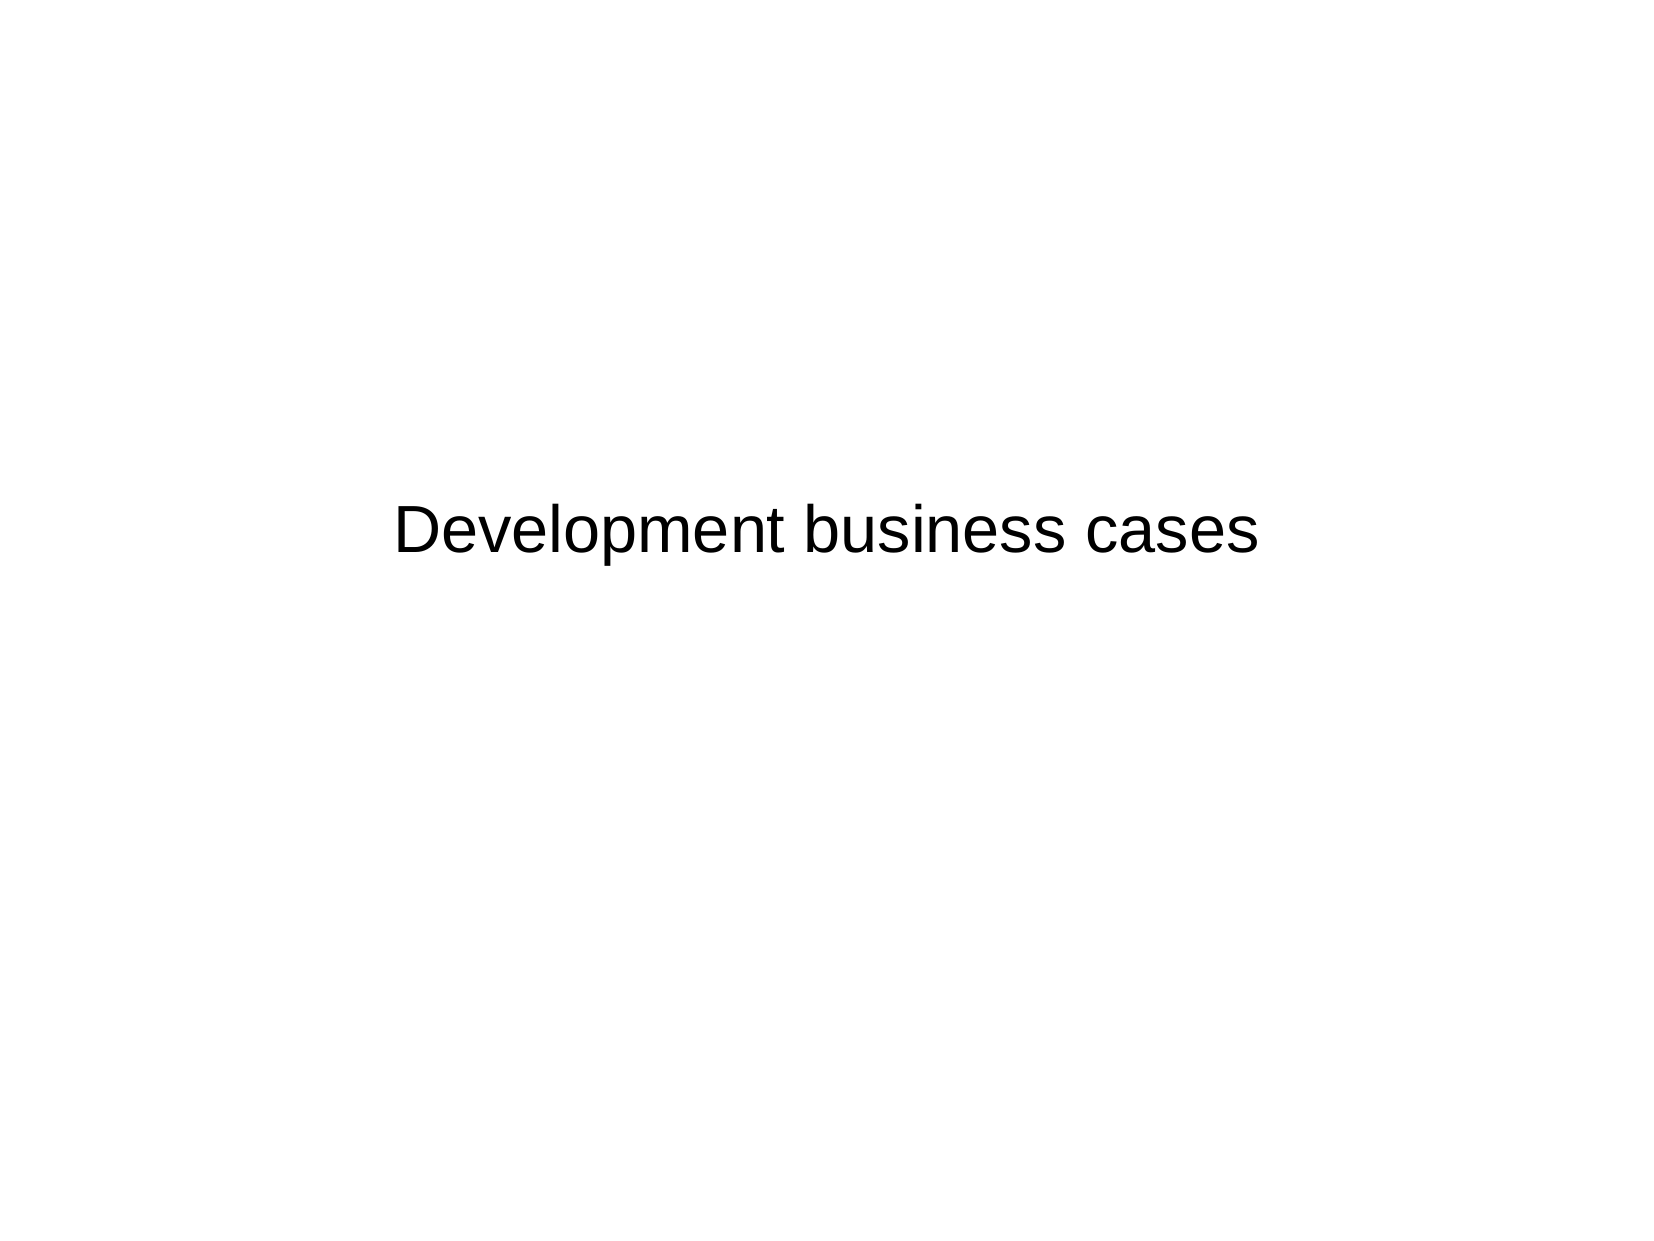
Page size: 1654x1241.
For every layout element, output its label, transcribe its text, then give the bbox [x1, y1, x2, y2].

subtitle Development business cases [82, 49, 1571, 1010]
